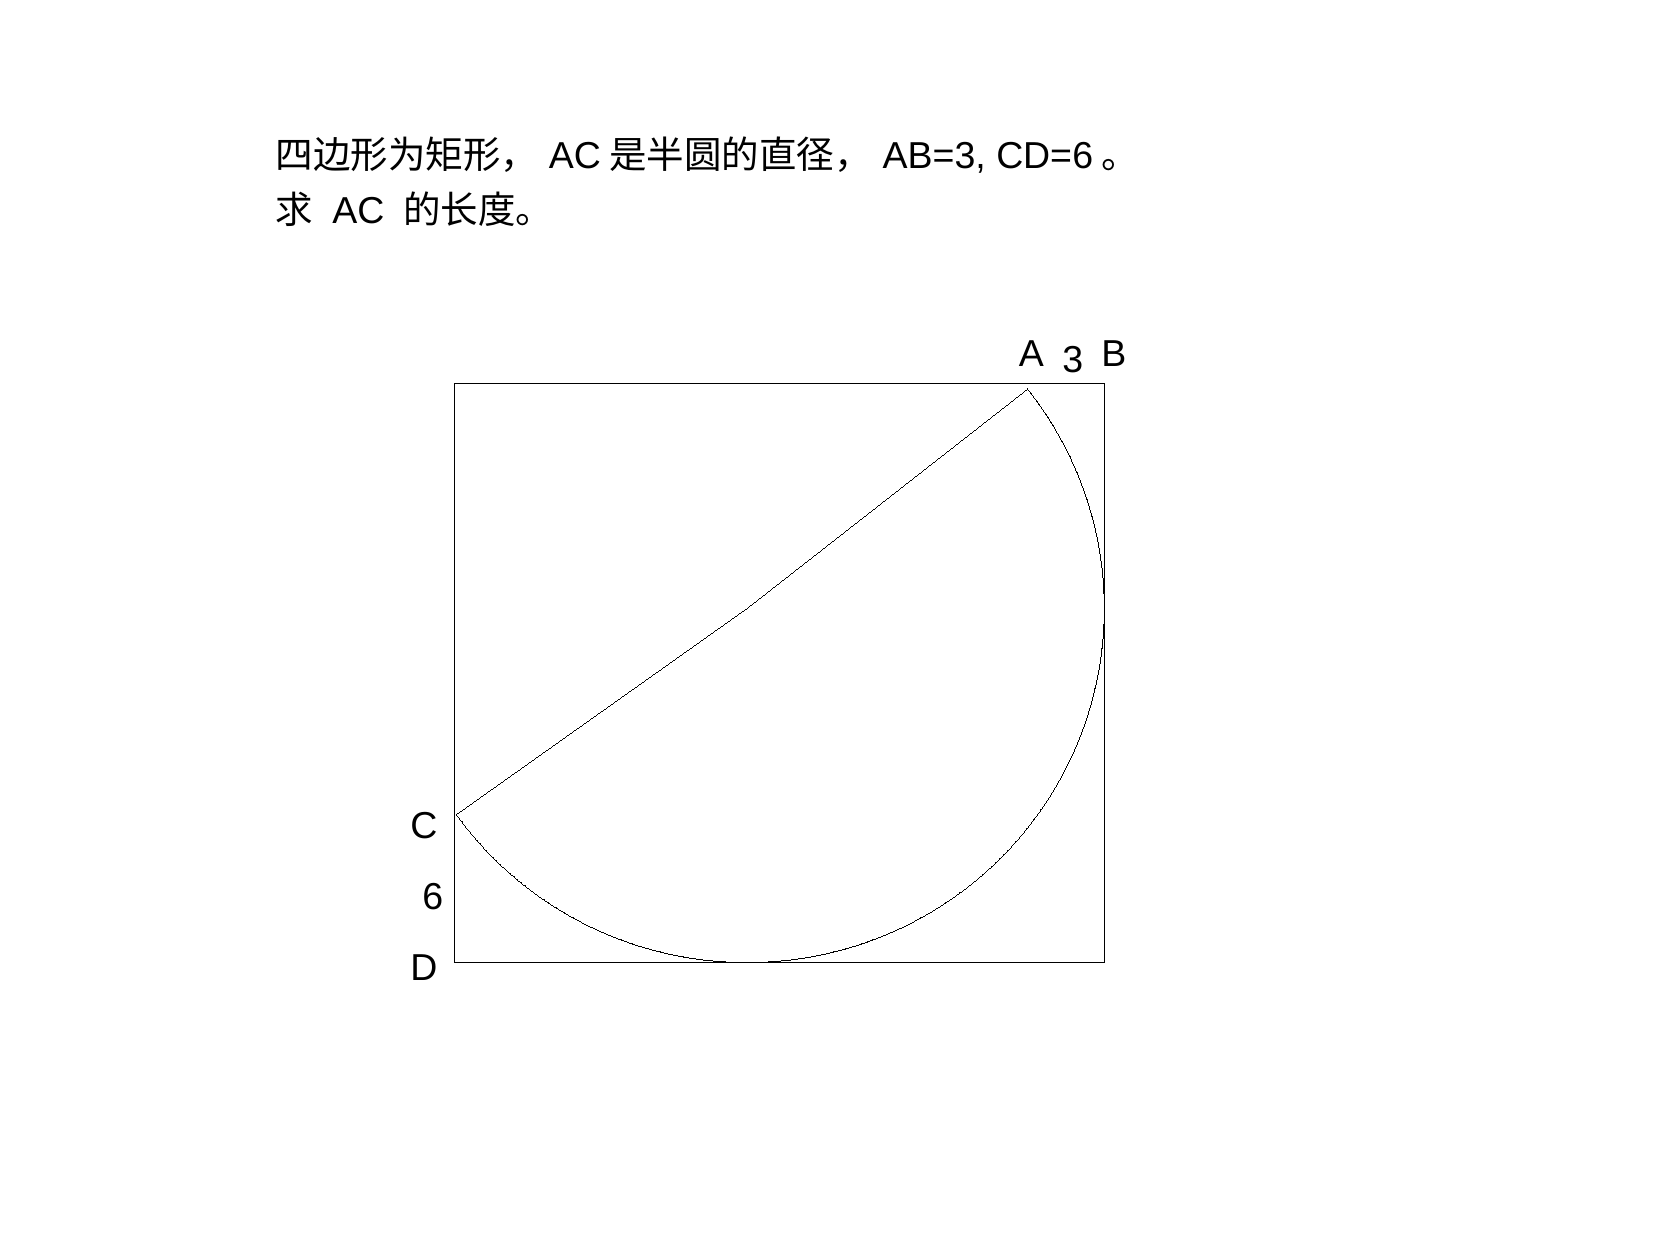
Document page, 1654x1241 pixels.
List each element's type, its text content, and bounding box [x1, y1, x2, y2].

text_box D [395, 939, 453, 996]
text_box 3 [1047, 330, 1098, 388]
text_box 四边形为矩形，AC是半圆的直径，AB=3, CD=6。 求 AC 的长度。 [260, 118, 1126, 218]
text_box C [395, 797, 453, 855]
text_box 6 [407, 868, 458, 925]
text_box B [1086, 324, 1142, 382]
text_box [454, 383, 1105, 963]
text_box A [1003, 324, 1059, 382]
